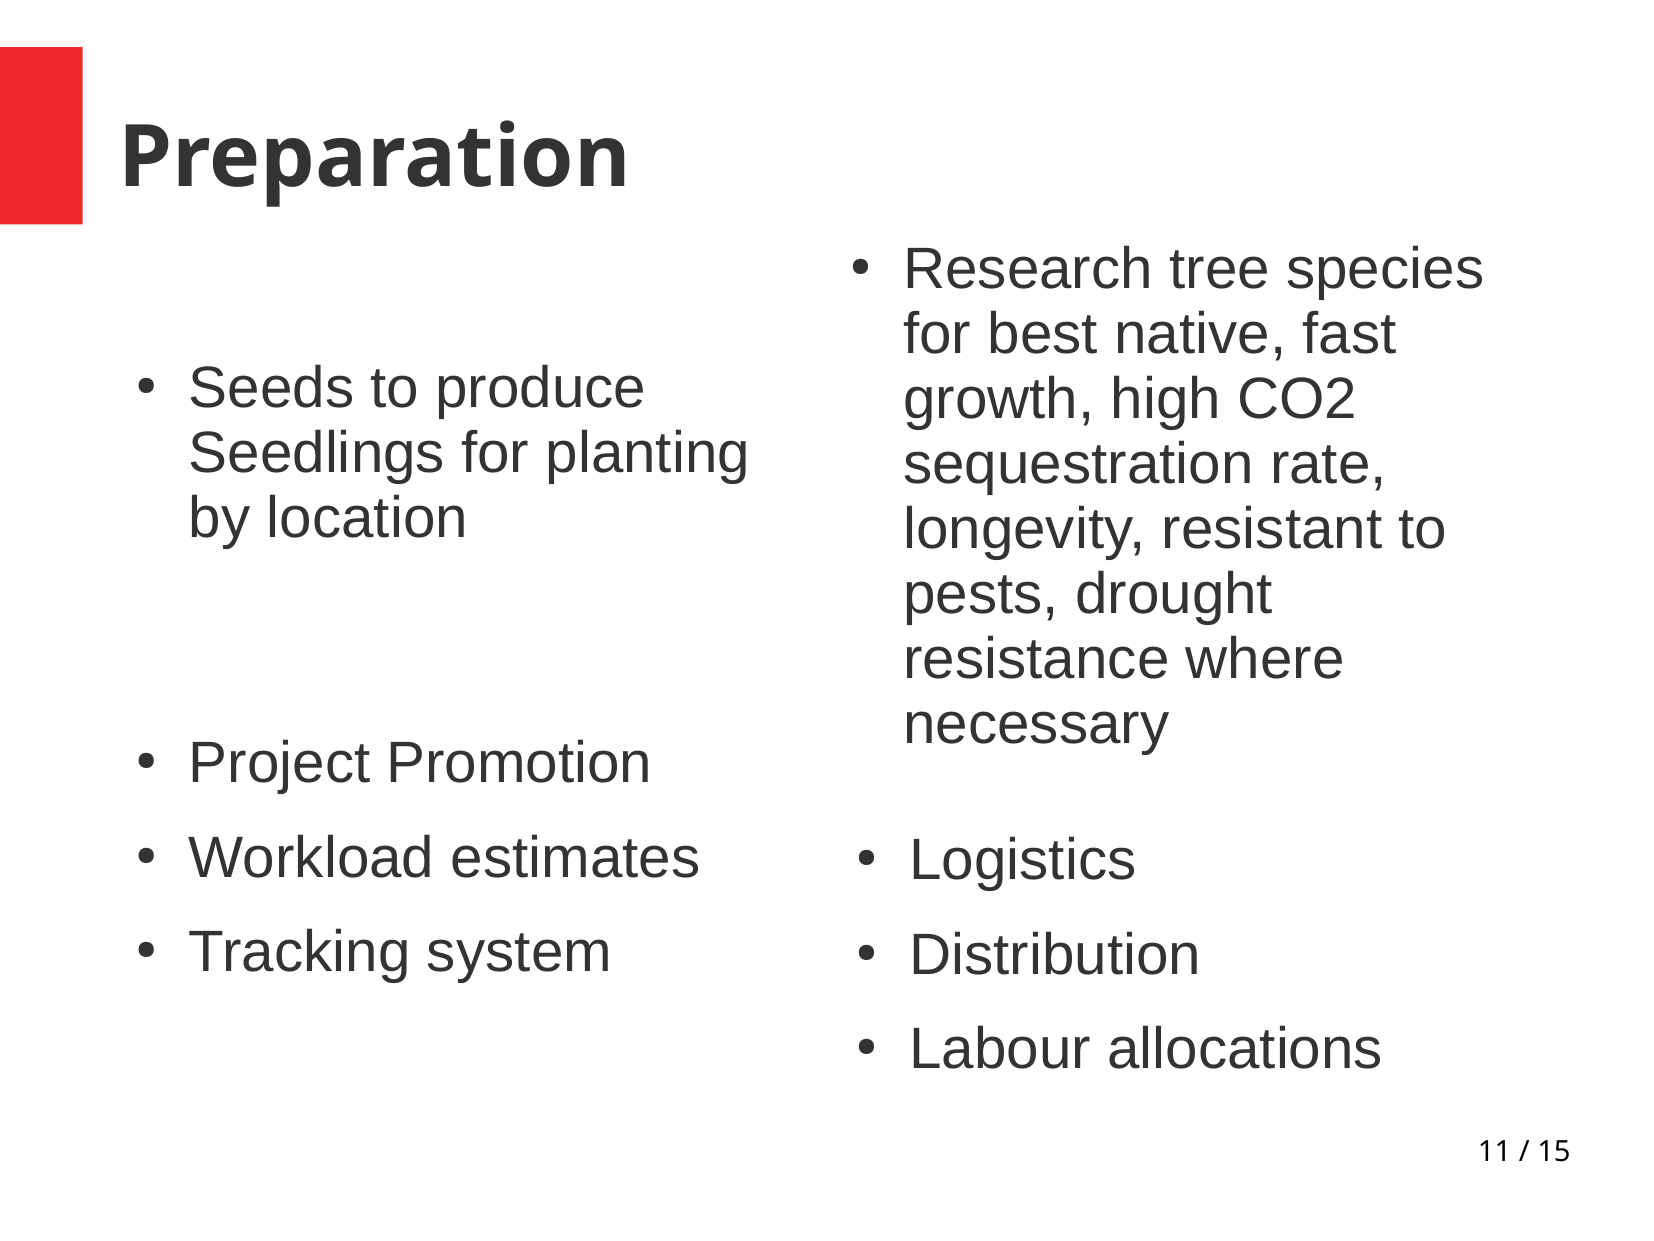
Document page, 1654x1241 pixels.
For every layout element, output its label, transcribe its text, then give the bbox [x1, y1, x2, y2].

list Logistics Distribution Labour allocations [838, 826, 1531, 1096]
list Research tree species for best native, fast growth, high CO2 sequestration rate, longevity, resistant to pests, drought resistance where necessary [832, 235, 1525, 706]
list Seeds to produce Seedlings for planting by location [118, 354, 810, 698]
title Preparation [118, 49, 1571, 257]
list Project Promotion Workload estimates Tracking system [118, 730, 810, 1074]
